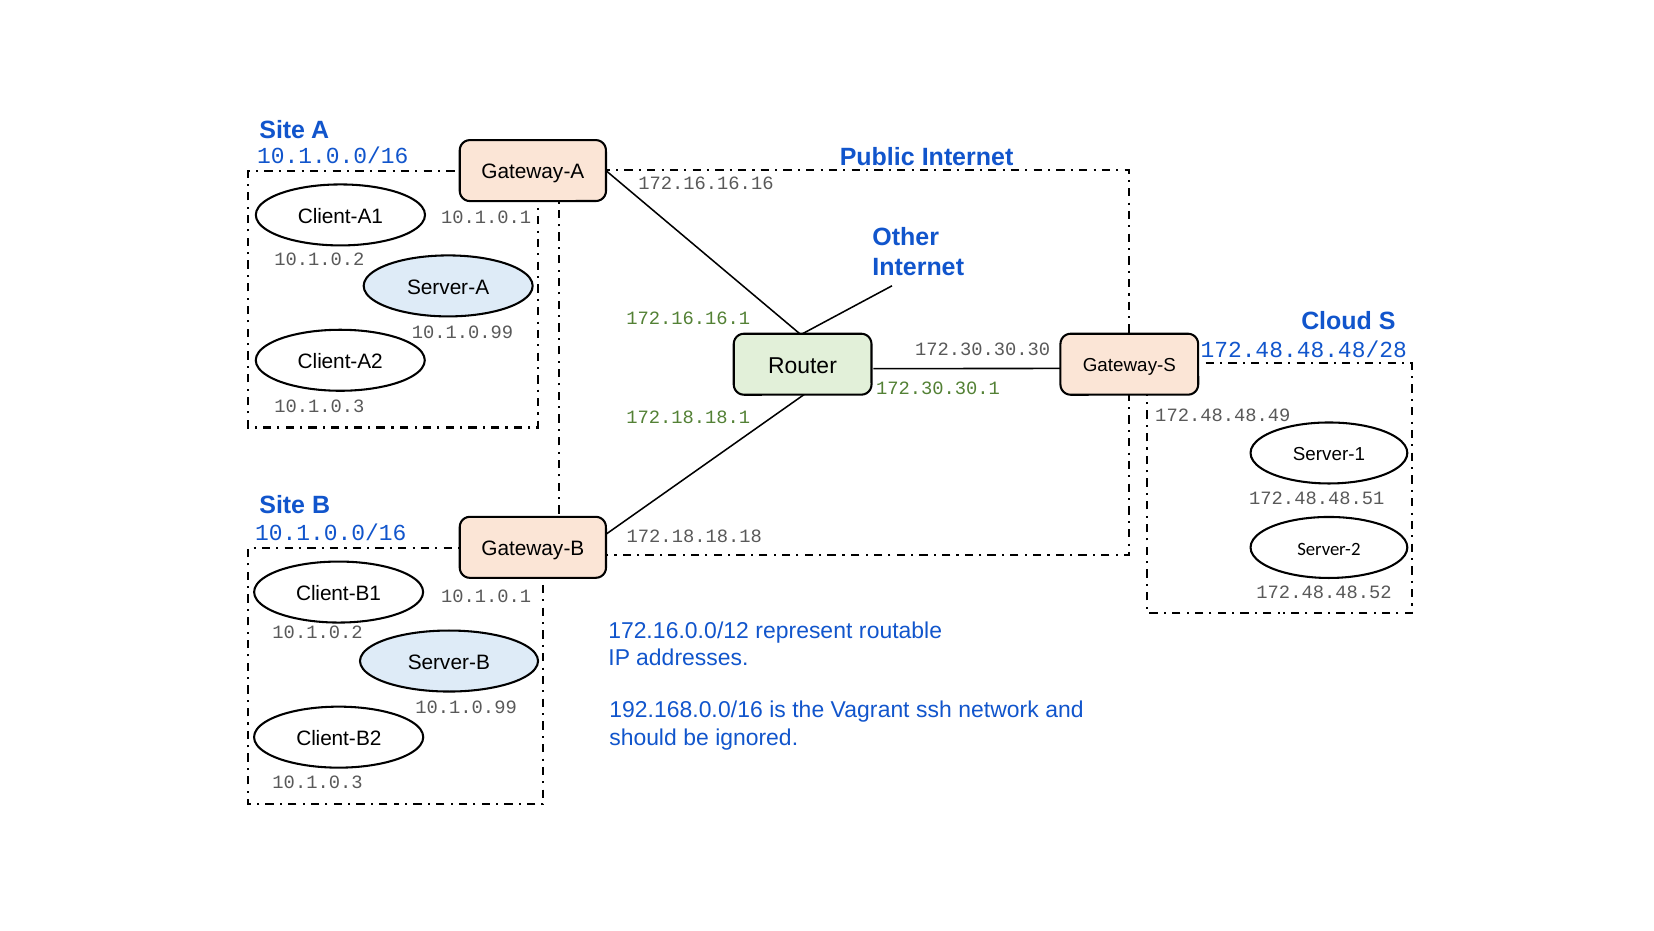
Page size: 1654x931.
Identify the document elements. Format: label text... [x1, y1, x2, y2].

text_box Gateway-S [1060, 333, 1199, 395]
text_box Server-A [363, 255, 533, 312]
text_box Gateway-A [459, 140, 607, 202]
text_box 172.30.30.30 [900, 329, 1070, 364]
text_box Client-A1 [255, 184, 425, 241]
text_box 10.1.0.99 [396, 312, 544, 349]
text_box Router [733, 333, 872, 395]
text_box 172.16.0.0/12 represent routable IP addresses. [593, 607, 979, 700]
text_box 10.1.0.1 [425, 576, 554, 614]
text_box 172.18.18.18 [611, 516, 781, 554]
text_box Public Internet [824, 133, 1085, 170]
text_box Client-B2 [254, 706, 424, 763]
text_box 10.1.0.99 [400, 687, 547, 725]
text_box 172.48.48.49 [1140, 394, 1319, 432]
text_box Server-B [360, 630, 539, 687]
text_box Server-2 [1250, 516, 1408, 572]
text_box Gateway-B [459, 516, 607, 578]
text_box 10.1.0.2 [259, 238, 387, 276]
text_box Server-1 [1250, 422, 1408, 478]
text_box Client-A2 [255, 329, 425, 386]
text_box Cloud S [1286, 297, 1435, 334]
text_box 10.1.0.0/16 [240, 509, 441, 554]
text_box Site A [244, 106, 393, 143]
text_box Site B [244, 481, 393, 519]
text_box 10.1.0.3 [257, 762, 385, 800]
text_box Other Internet [857, 212, 1016, 286]
text_box 10.1.0.3 [259, 385, 387, 423]
text_box 172.48.48.48/28 [1181, 326, 1422, 376]
text_box 172.30.30.1 [861, 368, 1031, 406]
text_box 172.48.48.52 [1241, 572, 1436, 617]
text_box Client-B1 [254, 561, 424, 618]
text_box 192.168.0.0/16 is the Vagrant ssh network and should be ignored. [594, 687, 1110, 761]
text_box 10.1.0.2 [257, 611, 385, 649]
text_box 10.1.0.0/16 [242, 133, 443, 177]
text_box 172.18.18.1 [611, 397, 769, 434]
text_box 172.16.16.16 [623, 162, 793, 200]
text_box 172.16.16.1 [611, 298, 781, 336]
text_box 172.48.48.51 [1234, 478, 1413, 516]
text_box 10.1.0.1 [425, 197, 554, 235]
